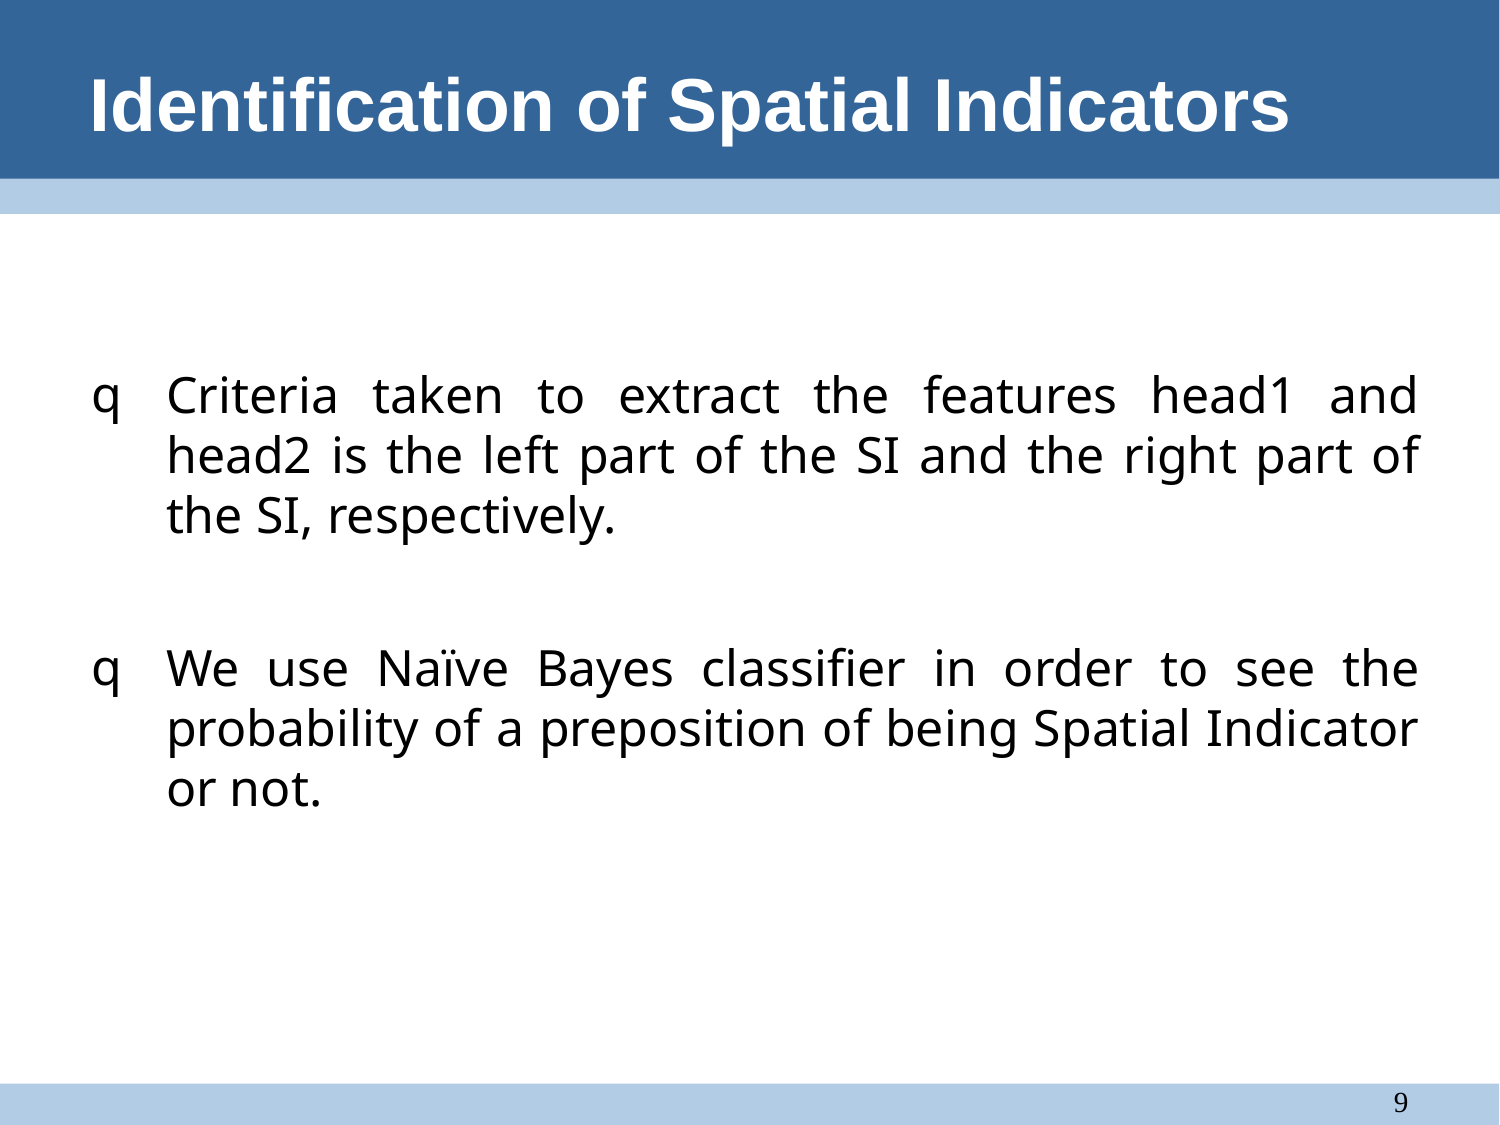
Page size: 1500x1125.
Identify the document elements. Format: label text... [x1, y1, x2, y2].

text_box Identification of Spatial Indicators [74, 42, 1436, 161]
list Criteria taken to extract the features head1 and head2 is the left part of the SI and the right part of the SI, respectively. We use Naïve Bayes classifier in order to see the probability of a preposition of being Spatial Indicator or not. [75, 278, 1436, 1035]
slide_number <número> [1074, 1076, 1424, 1125]
